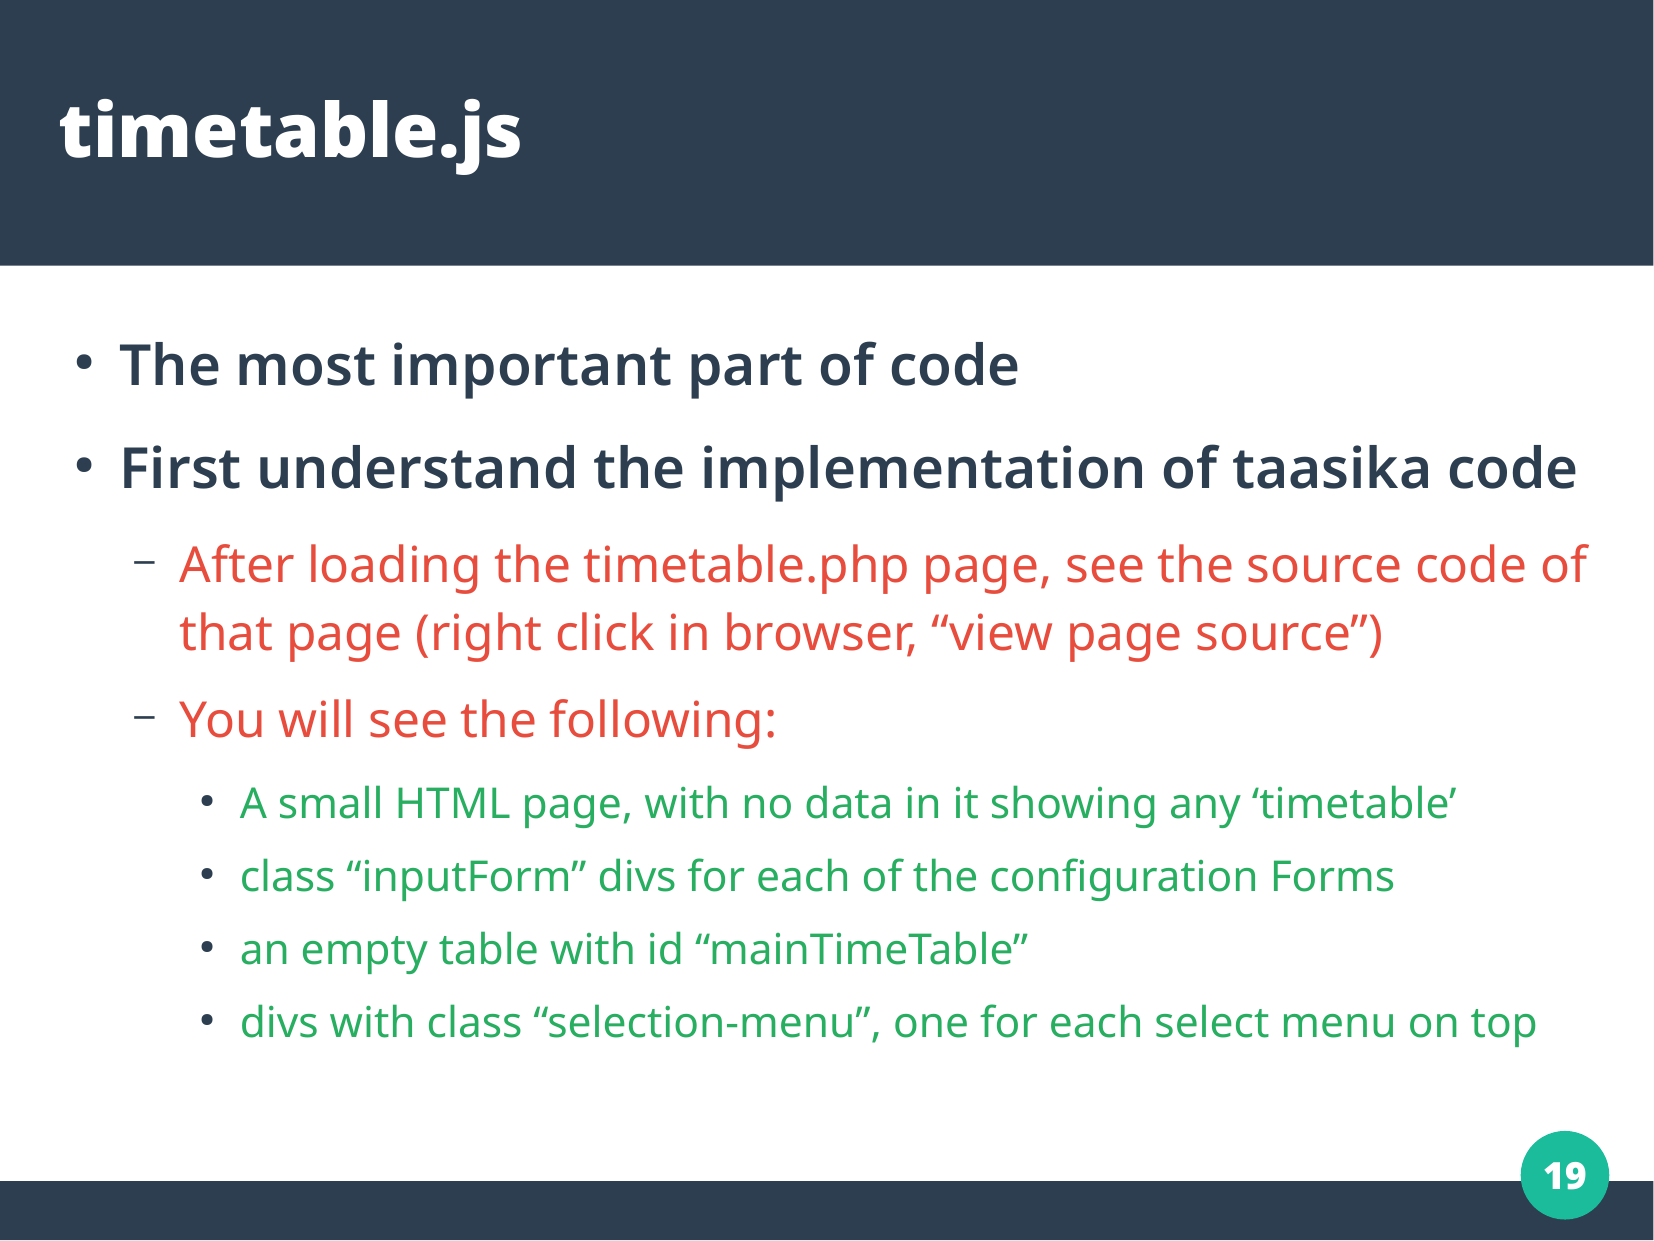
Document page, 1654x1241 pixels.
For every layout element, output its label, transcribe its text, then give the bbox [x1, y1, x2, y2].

list The most important part of code First understand the implementation of taasika code After loading the timetable.php page, see the source code of that page (right click in browser, “view page source”) You will see the following: A small HTML page, with no data in it showing any ‘timetable’ class “inputForm” divs for each of the configuration Forms an empty table with id “mainTimeTable” divs with class “selection-menu”, one for each select menu on top [59, 324, 1595, 1152]
title timetable.js [59, 49, 1595, 207]
